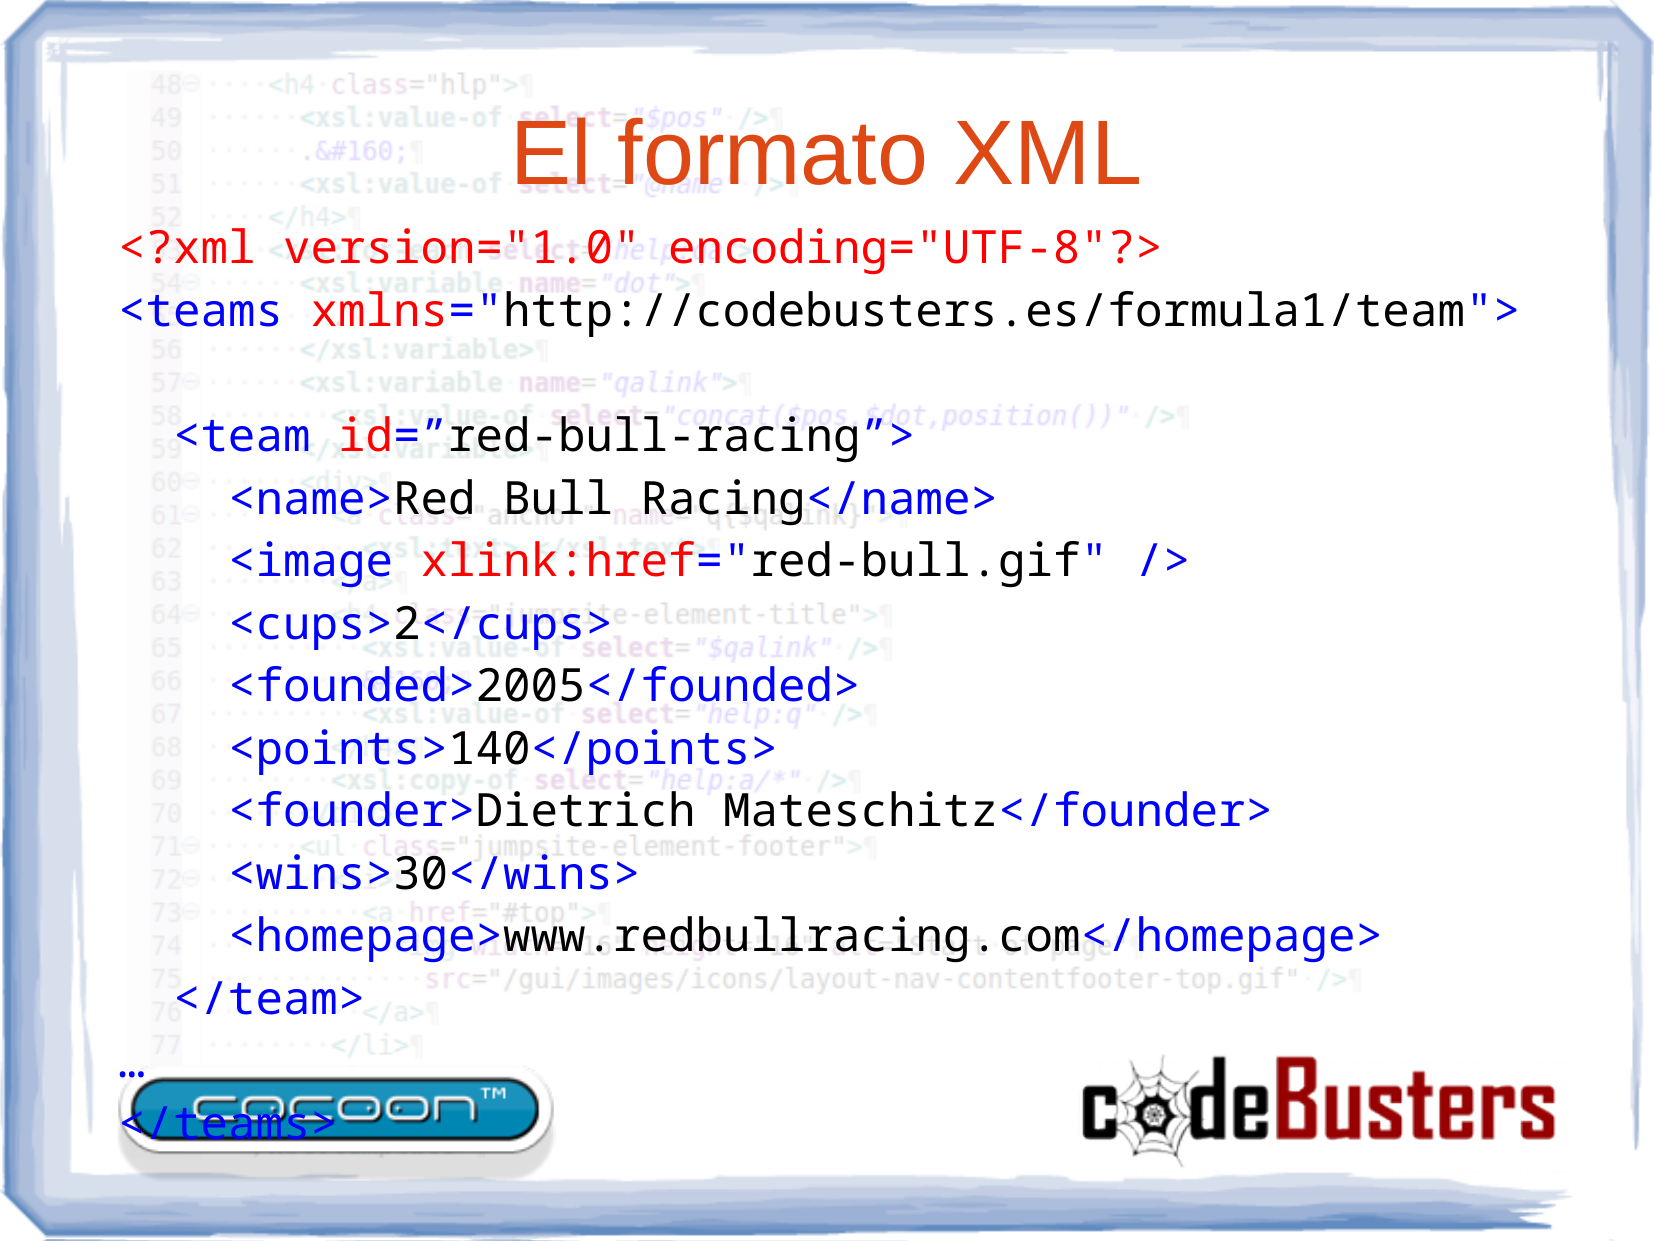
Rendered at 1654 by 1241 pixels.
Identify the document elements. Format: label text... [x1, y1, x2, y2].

picture [0, 0, 1654, 1241]
title El formato XML [82, 49, 1571, 257]
subtitle <?xml version="1.0" encoding="UTF-8"?> <teams xmlns="http://codebusters.es/formula1/team"> <team id=”red-bull-racing”> <name>Red Bull Racing</name> <image xlink:href="red-bull.gif" /> <cups>2</cups> <founded>2005</founded> <points>140</points> <founder>Dietrich Mateschitz</founder> <wins>30</wins> <homepage>www.redbullracing.com</homepage> </team> … </teams> [118, 324, 1571, 1044]
